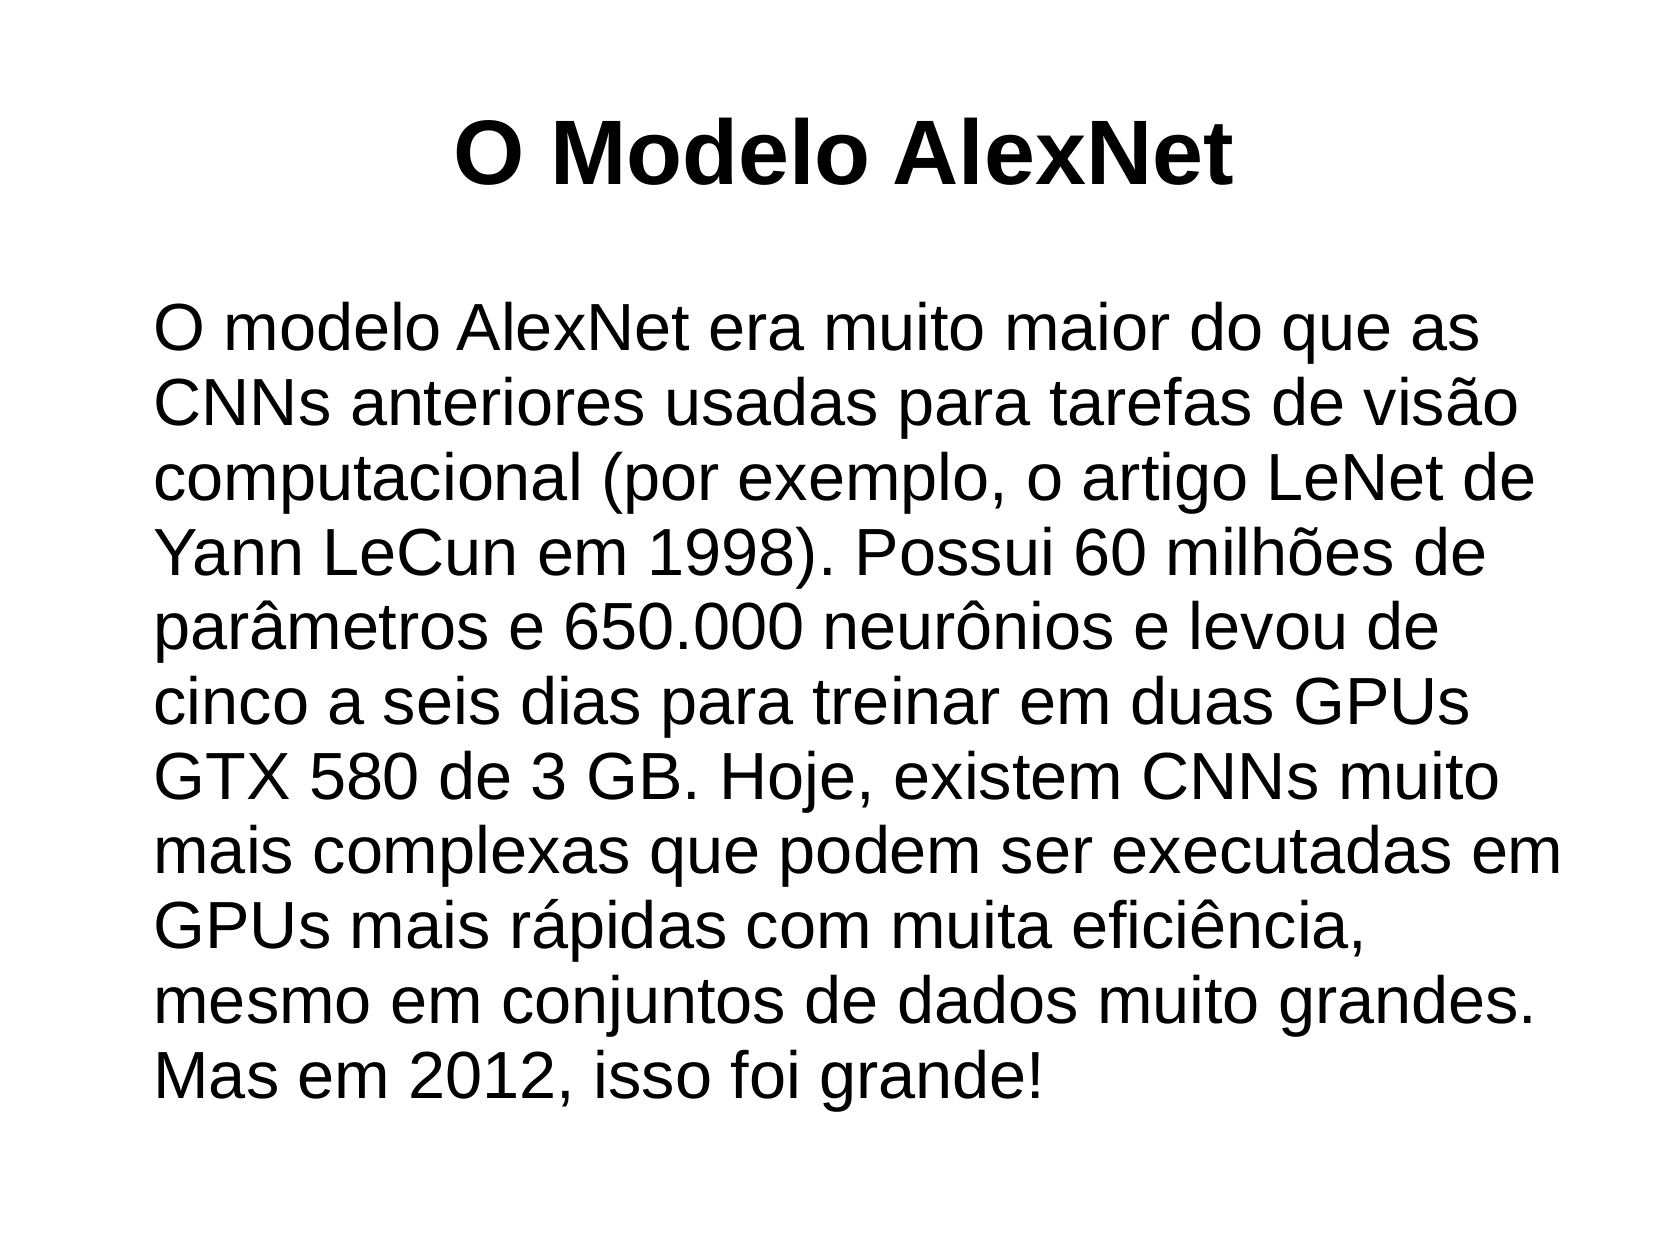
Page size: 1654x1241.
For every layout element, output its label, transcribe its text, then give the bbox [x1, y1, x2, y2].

title O Modelo AlexNet [82, 49, 1571, 257]
list O modelo AlexNet era muito maior do que as CNNs anteriores usadas para tarefas de visão computacional (por exemplo, o artigo LeNet de Yann LeCun em 1998). Possui 60 milhões de parâmetros e 650.000 neurônios e levou de cinco a seis dias para treinar em duas GPUs GTX 580 de 3 GB. Hoje, existem CNNs muito mais complexas que podem ser executadas em GPUs mais rápidas com muita eficiência, mesmo em conjuntos de dados muito grandes. Mas em 2012, isso foi grande! [82, 290, 1571, 1134]
